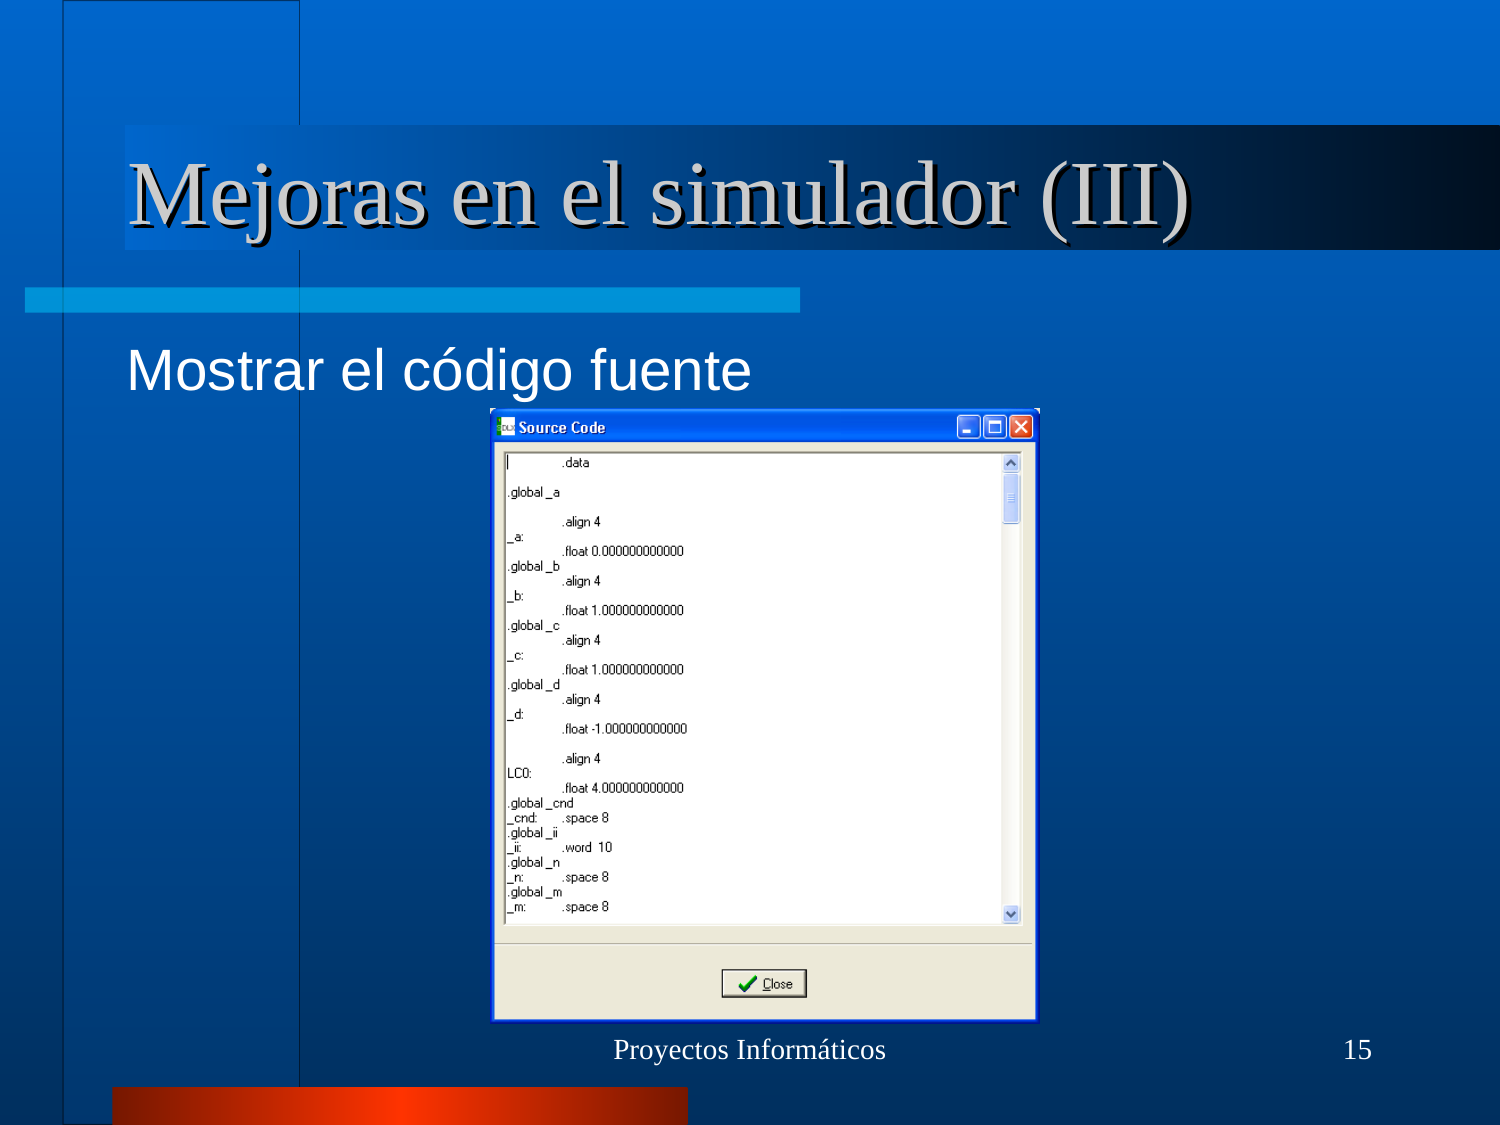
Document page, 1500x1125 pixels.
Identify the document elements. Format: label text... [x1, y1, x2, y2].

title Mejoras en el simulador (III) [112, 99, 1388, 288]
text_box Mostrar el código fuente [111, 324, 969, 408]
picture [490, 408, 1040, 1024]
